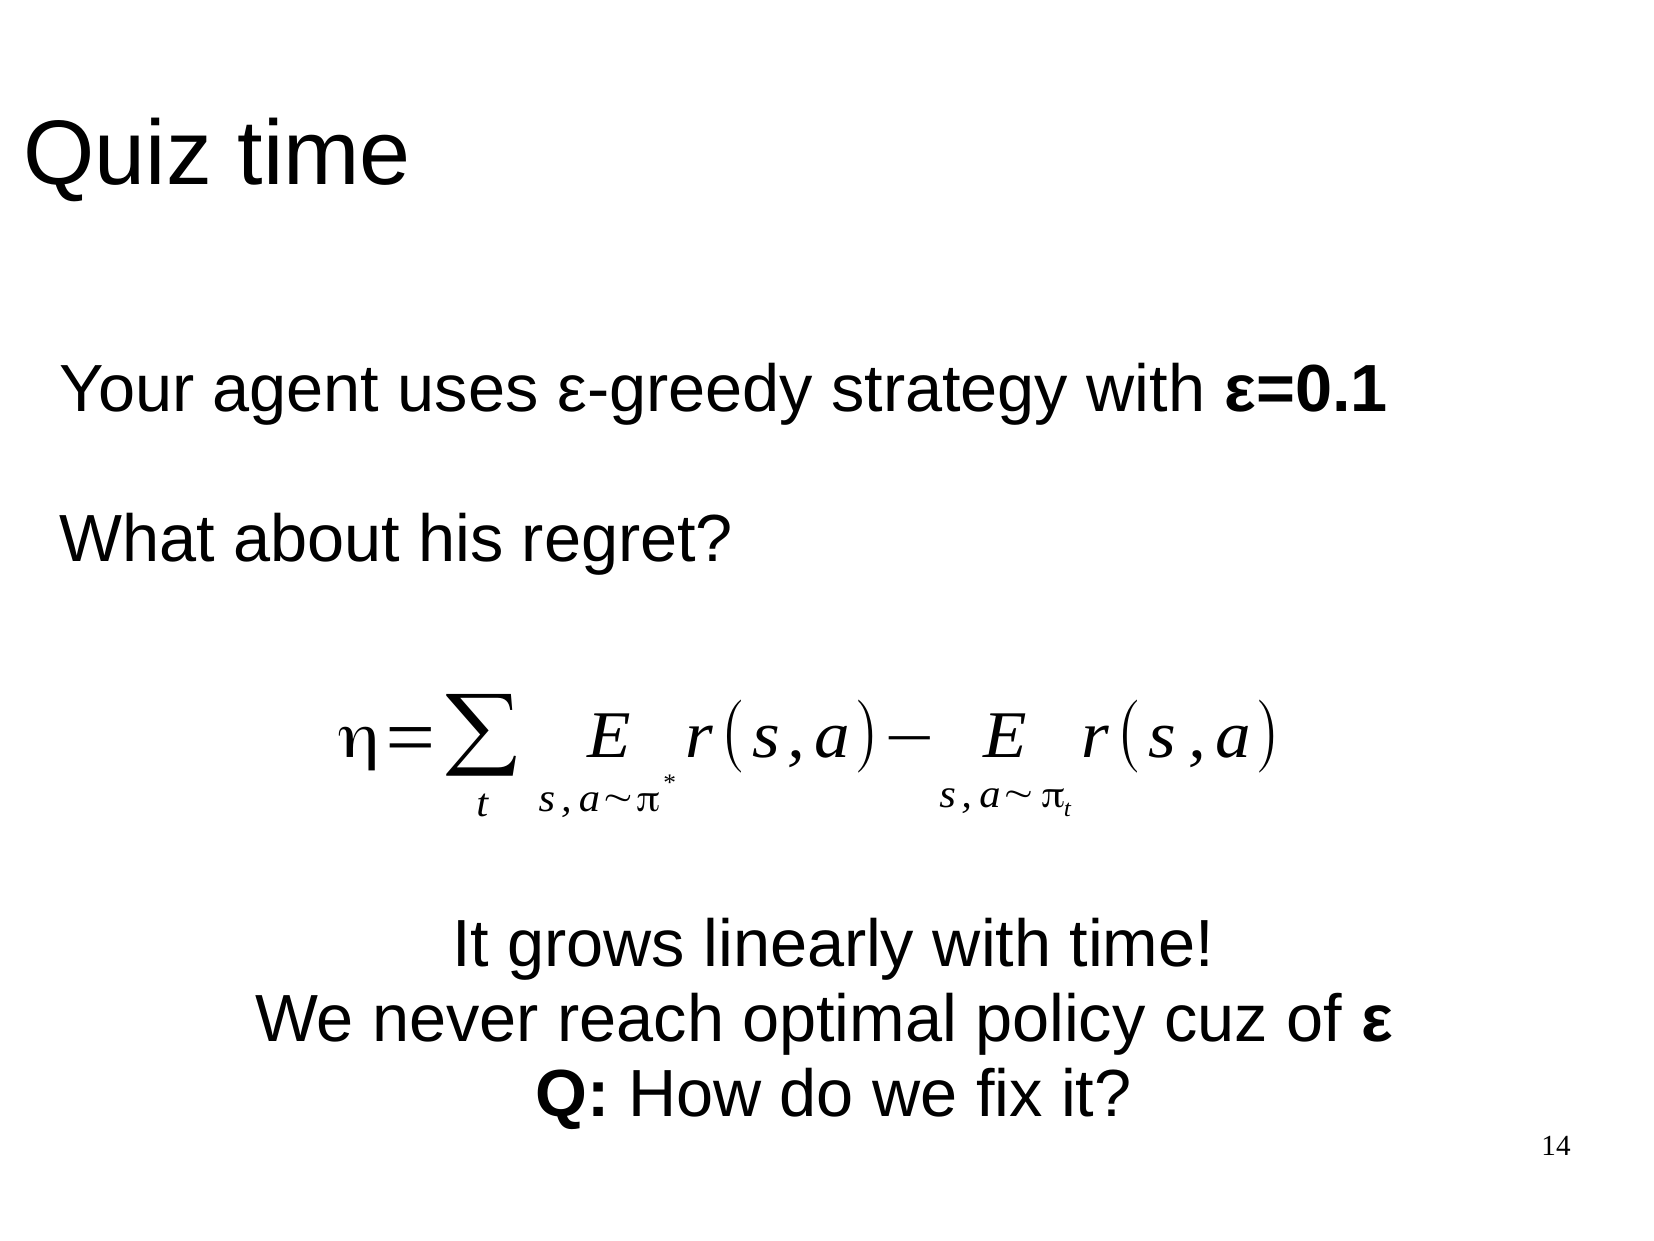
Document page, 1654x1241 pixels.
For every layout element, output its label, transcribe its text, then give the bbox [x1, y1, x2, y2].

text_box It grows linearly with time! We never reach optimal policy cuz of ε Q: How do we fix it? [240, 898, 1431, 1138]
text_box Your agent uses ε-greedy strategy with ε=0.1 What about his regret? [45, 344, 1606, 584]
chart [320, 686, 1296, 824]
title Quiz time [23, 49, 1512, 257]
